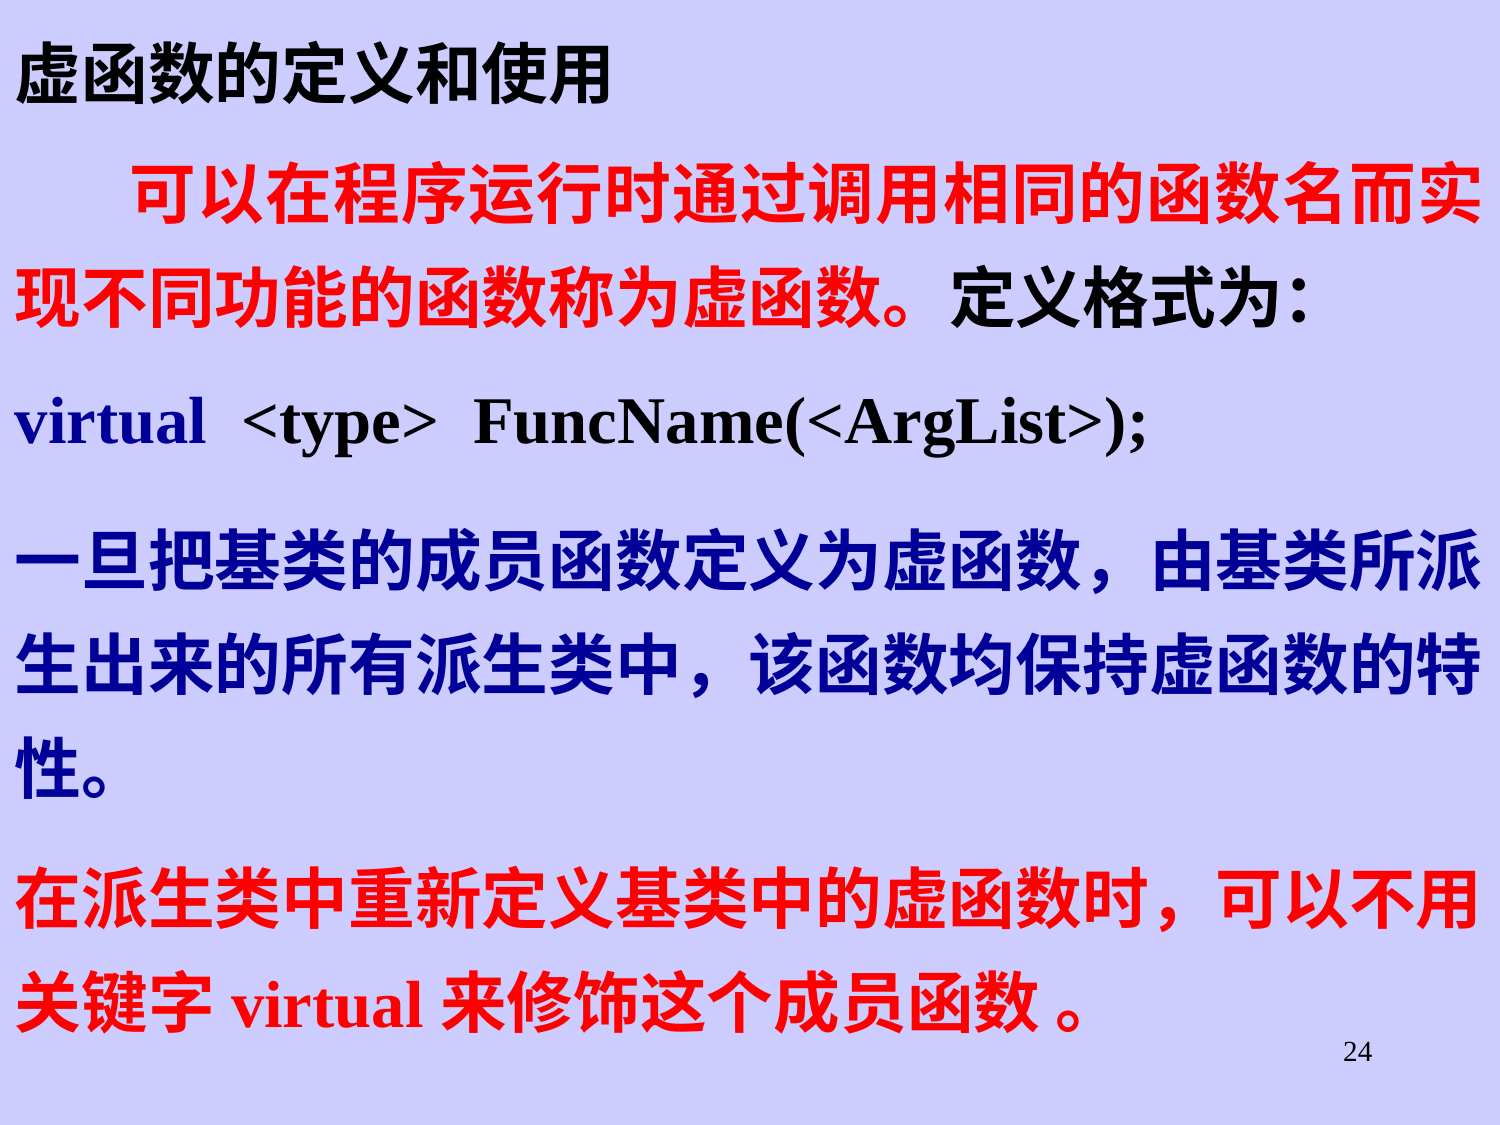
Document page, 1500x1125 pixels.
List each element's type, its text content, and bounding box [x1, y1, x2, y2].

text_box <编号> [1074, 1049, 1388, 1101]
text_box 在派生类中重新定义基类中的虚函数时，可以不用关键字virtual来修饰这个成员函数 。 [0, 824, 1500, 1049]
text_box 虚函数的定义和使用 可以在程序运行时通过调用相同的函数名而实现不同功能的函数称为虚函数。定义格式为： virtual <type> FuncName(<ArgList>); [0, 0, 1500, 465]
text_box 一旦把基类的成员函数定义为虚函数，由基类所派生出来的所有派生类中，该函数均保持虚函数的特性。 [0, 487, 1500, 815]
